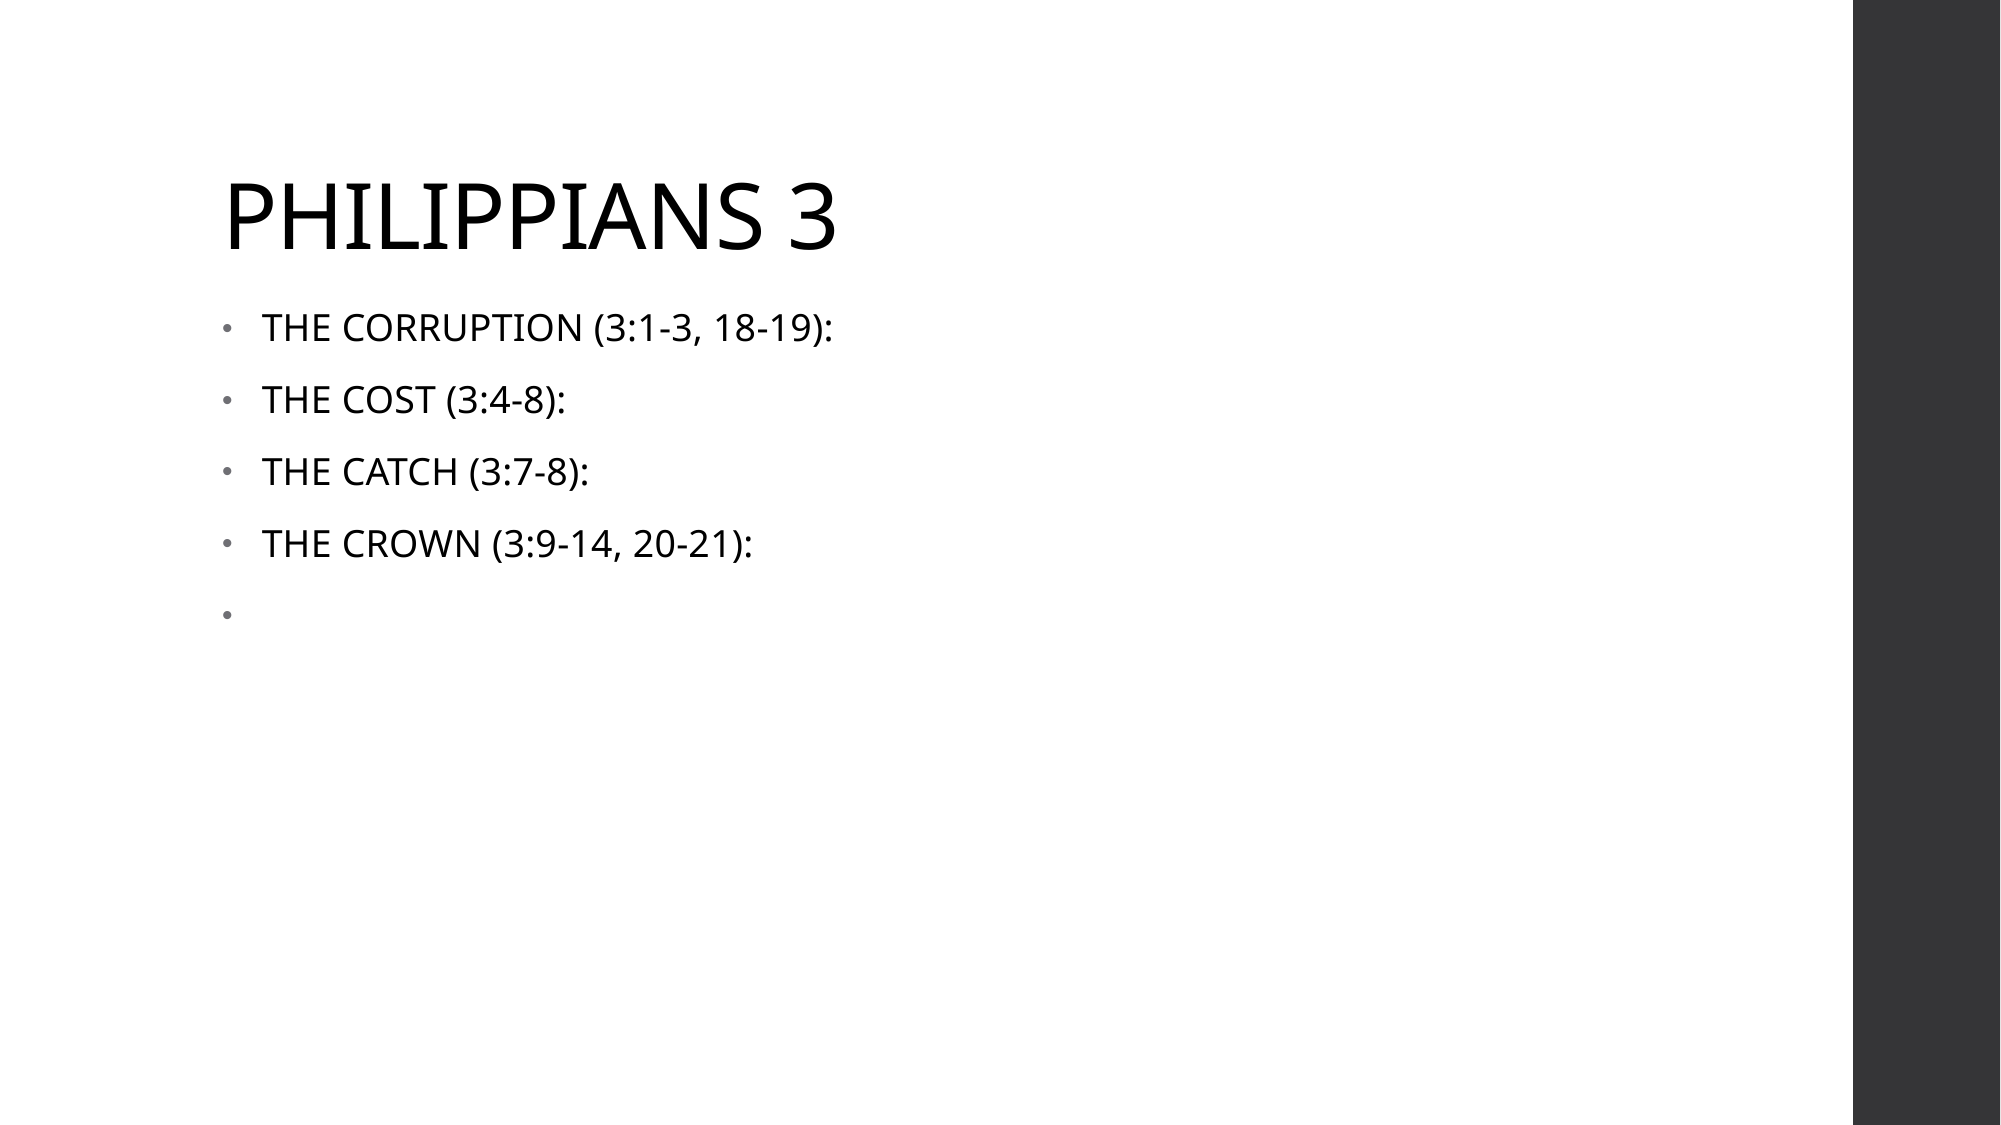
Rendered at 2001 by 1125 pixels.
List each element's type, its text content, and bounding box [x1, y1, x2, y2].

list THE CORRUPTION (3:1-3, 18-19): THE COST (3:4-8): THE CATCH (3:7-8): THE CROWN (3:9-14, 20-21): [206, 299, 1617, 1014]
title PHILIPPIANS 3 [206, 60, 1797, 278]
